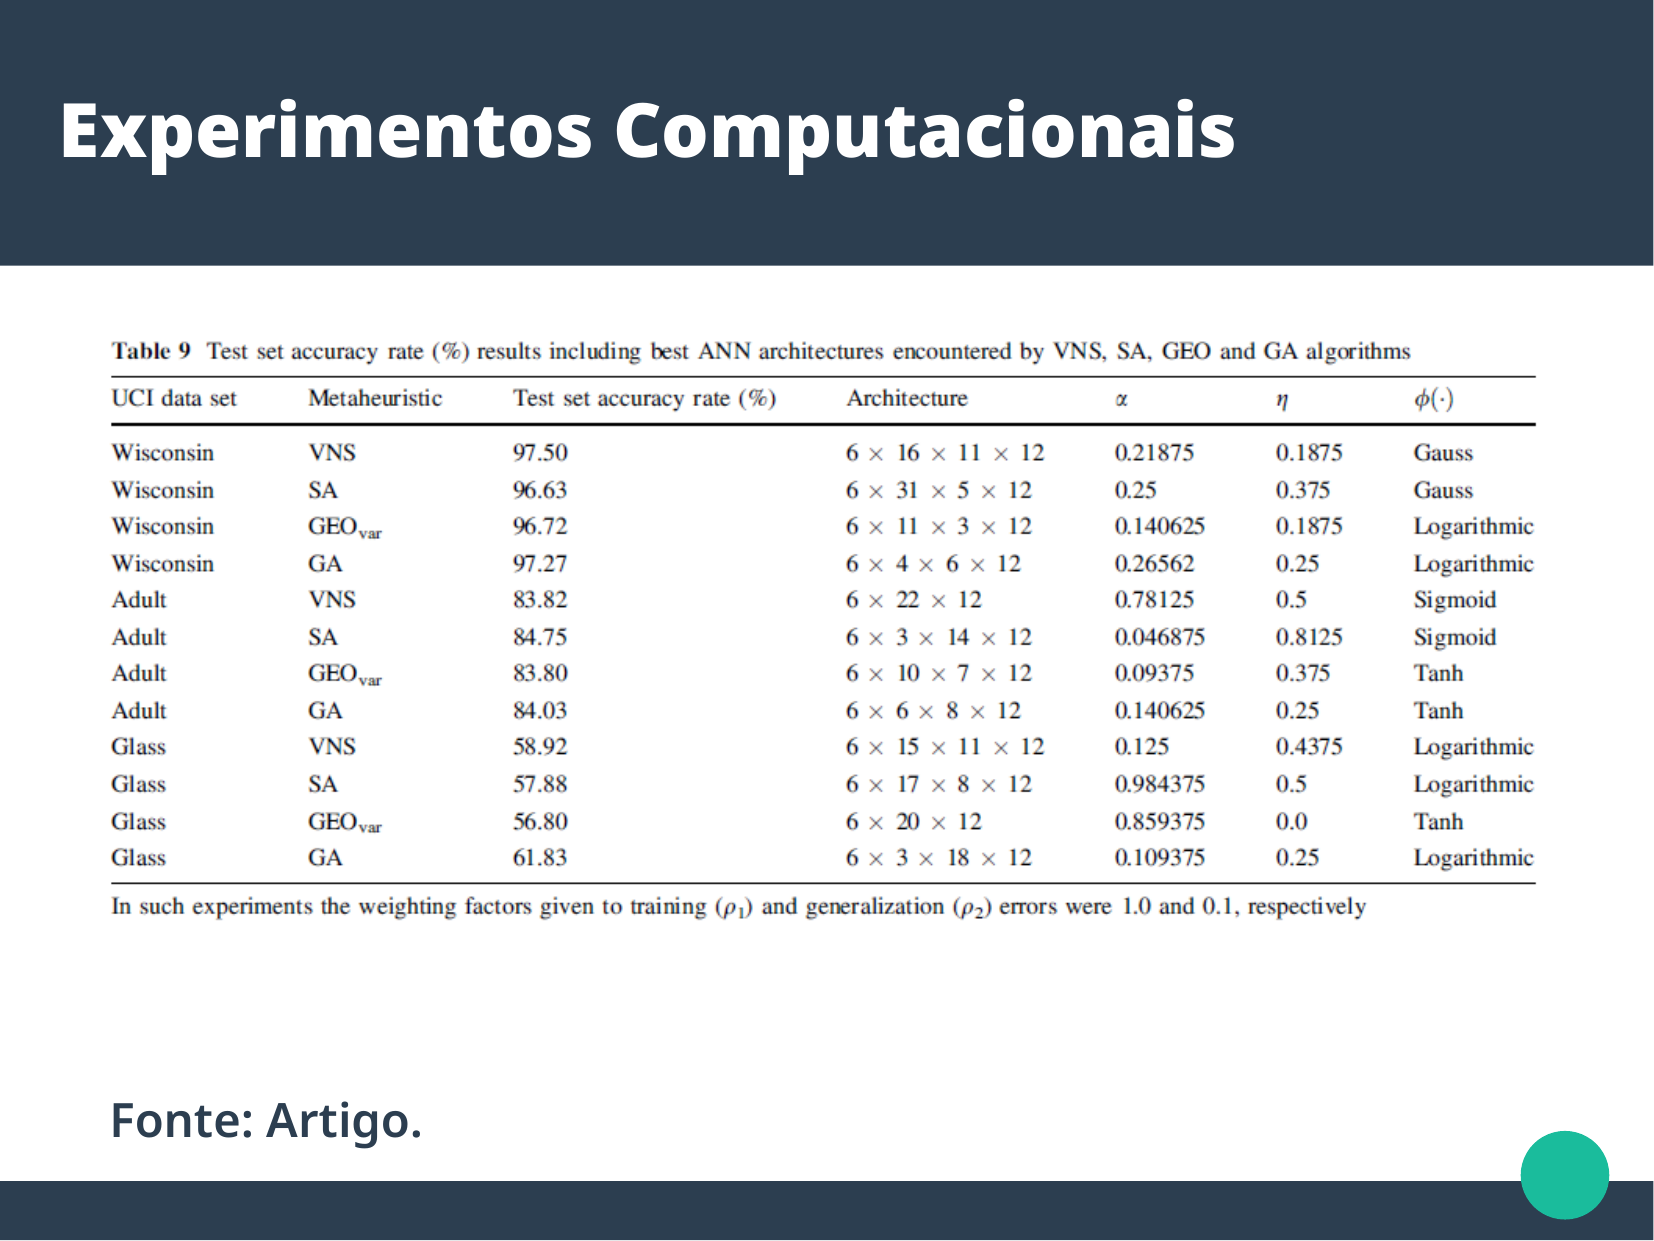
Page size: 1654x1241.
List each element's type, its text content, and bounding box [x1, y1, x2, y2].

list Fonte: Artigo. [59, 1086, 1595, 1152]
title Experimentos Computacionais [59, 49, 1595, 207]
picture [74, 320, 1594, 925]
